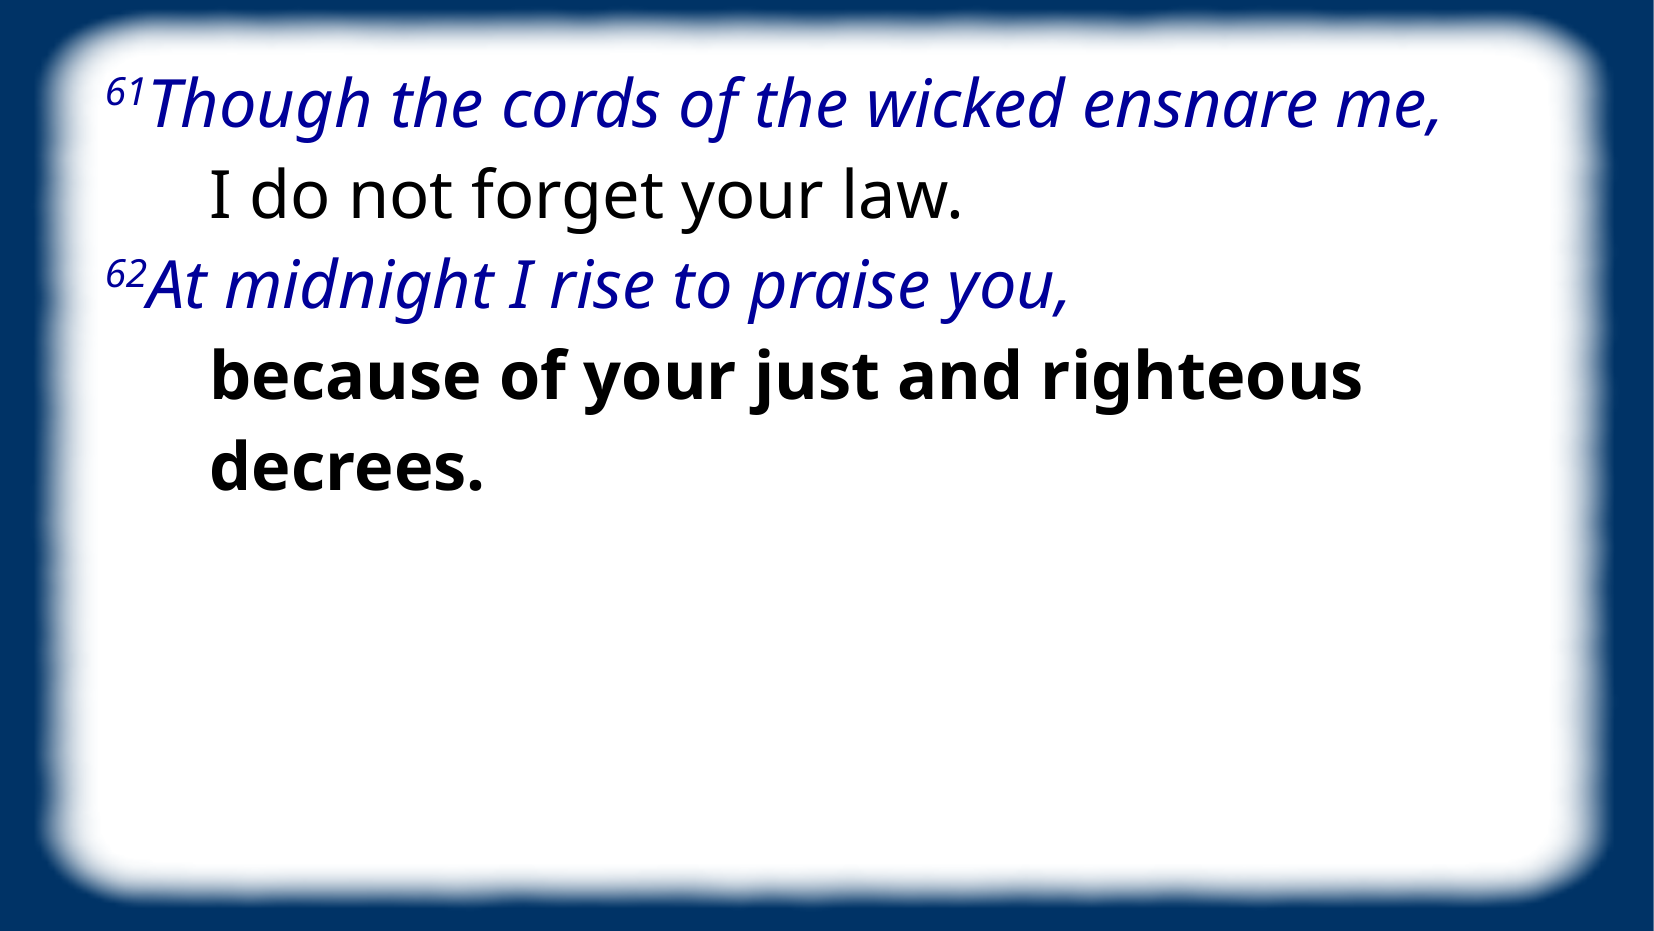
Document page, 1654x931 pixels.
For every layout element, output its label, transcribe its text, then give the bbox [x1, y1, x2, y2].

text_box 61Though the cords of the wicked ensnare me, I do not forget your law. 62At midnight I rise to praise you, because of your just and righteous decrees. [90, 48, 1561, 529]
picture [0, 0, 1654, 931]
